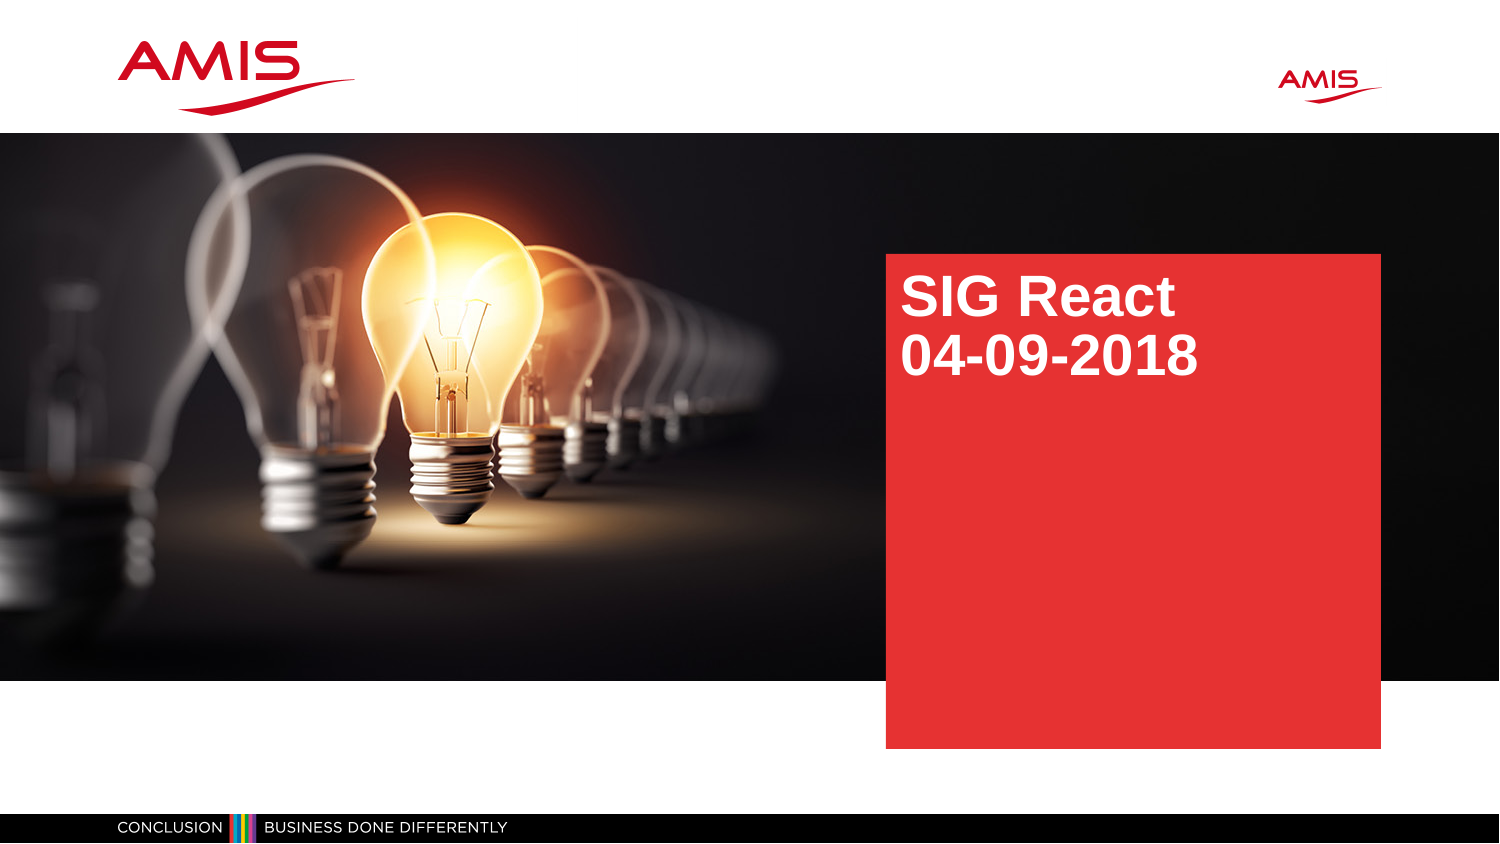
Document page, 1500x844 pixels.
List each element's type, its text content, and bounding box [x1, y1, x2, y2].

picture [1181, 58, 1387, 106]
text_box SIG React 04-09-2018 [885, 253, 1381, 749]
picture [106, 17, 578, 124]
picture [0, 132, 1499, 682]
picture [0, 814, 236, 843]
picture [239, 814, 1499, 843]
